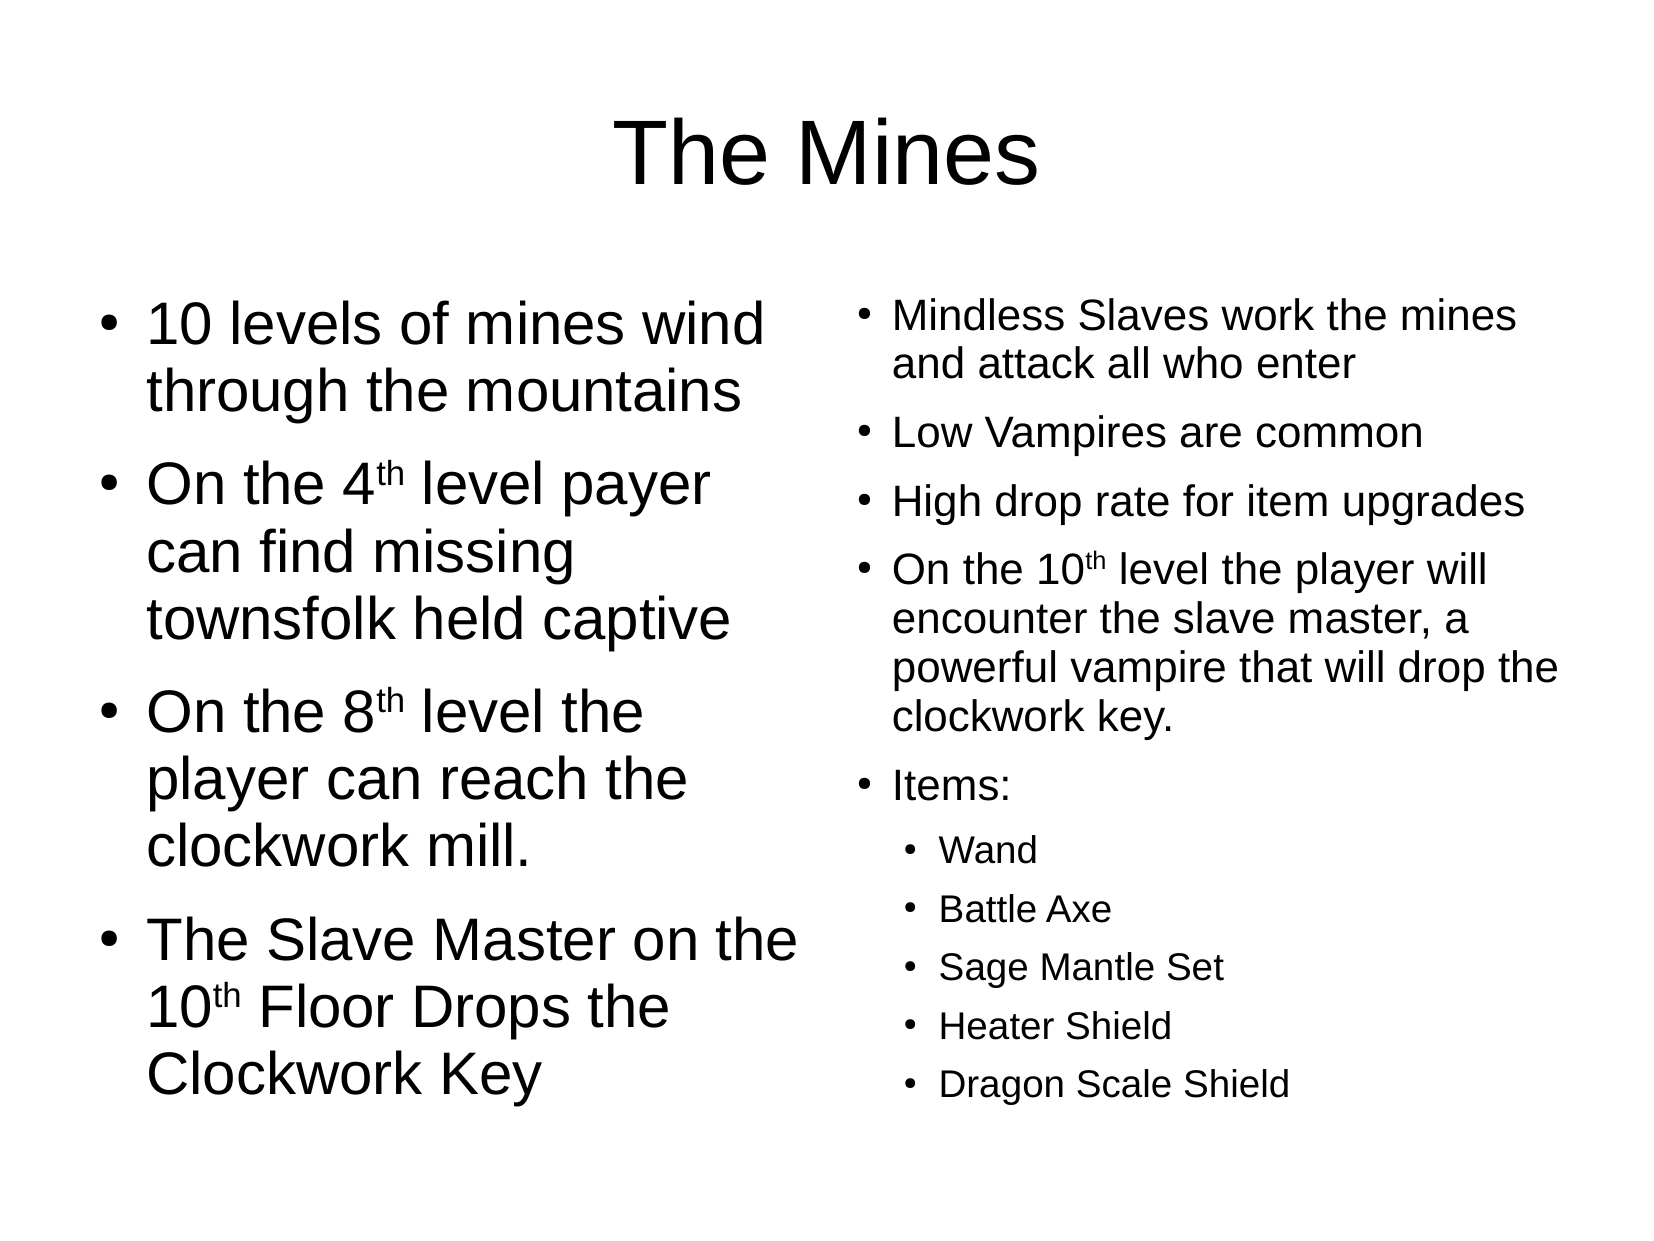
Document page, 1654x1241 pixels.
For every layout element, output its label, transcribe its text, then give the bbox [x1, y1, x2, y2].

list 10 levels of mines wind through the mountains On the 4th level payer can find missing townsfolk held captive On the 8th level the player can reach the clockwork mill. The Slave Master on the 10th Floor Drops the Clockwork Key [82, 290, 809, 1109]
title The Mines [82, 56, 1571, 250]
list Mindless Slaves work the mines and attack all who enter Low Vampires are common High drop rate for item upgrades On the 10th level the player will encounter the slave master, a powerful vampire that will drop the clockwork key. Items: Wand Battle Axe Sage Mantle Set Heater Shield Dragon Scale Shield [845, 290, 1572, 1109]
